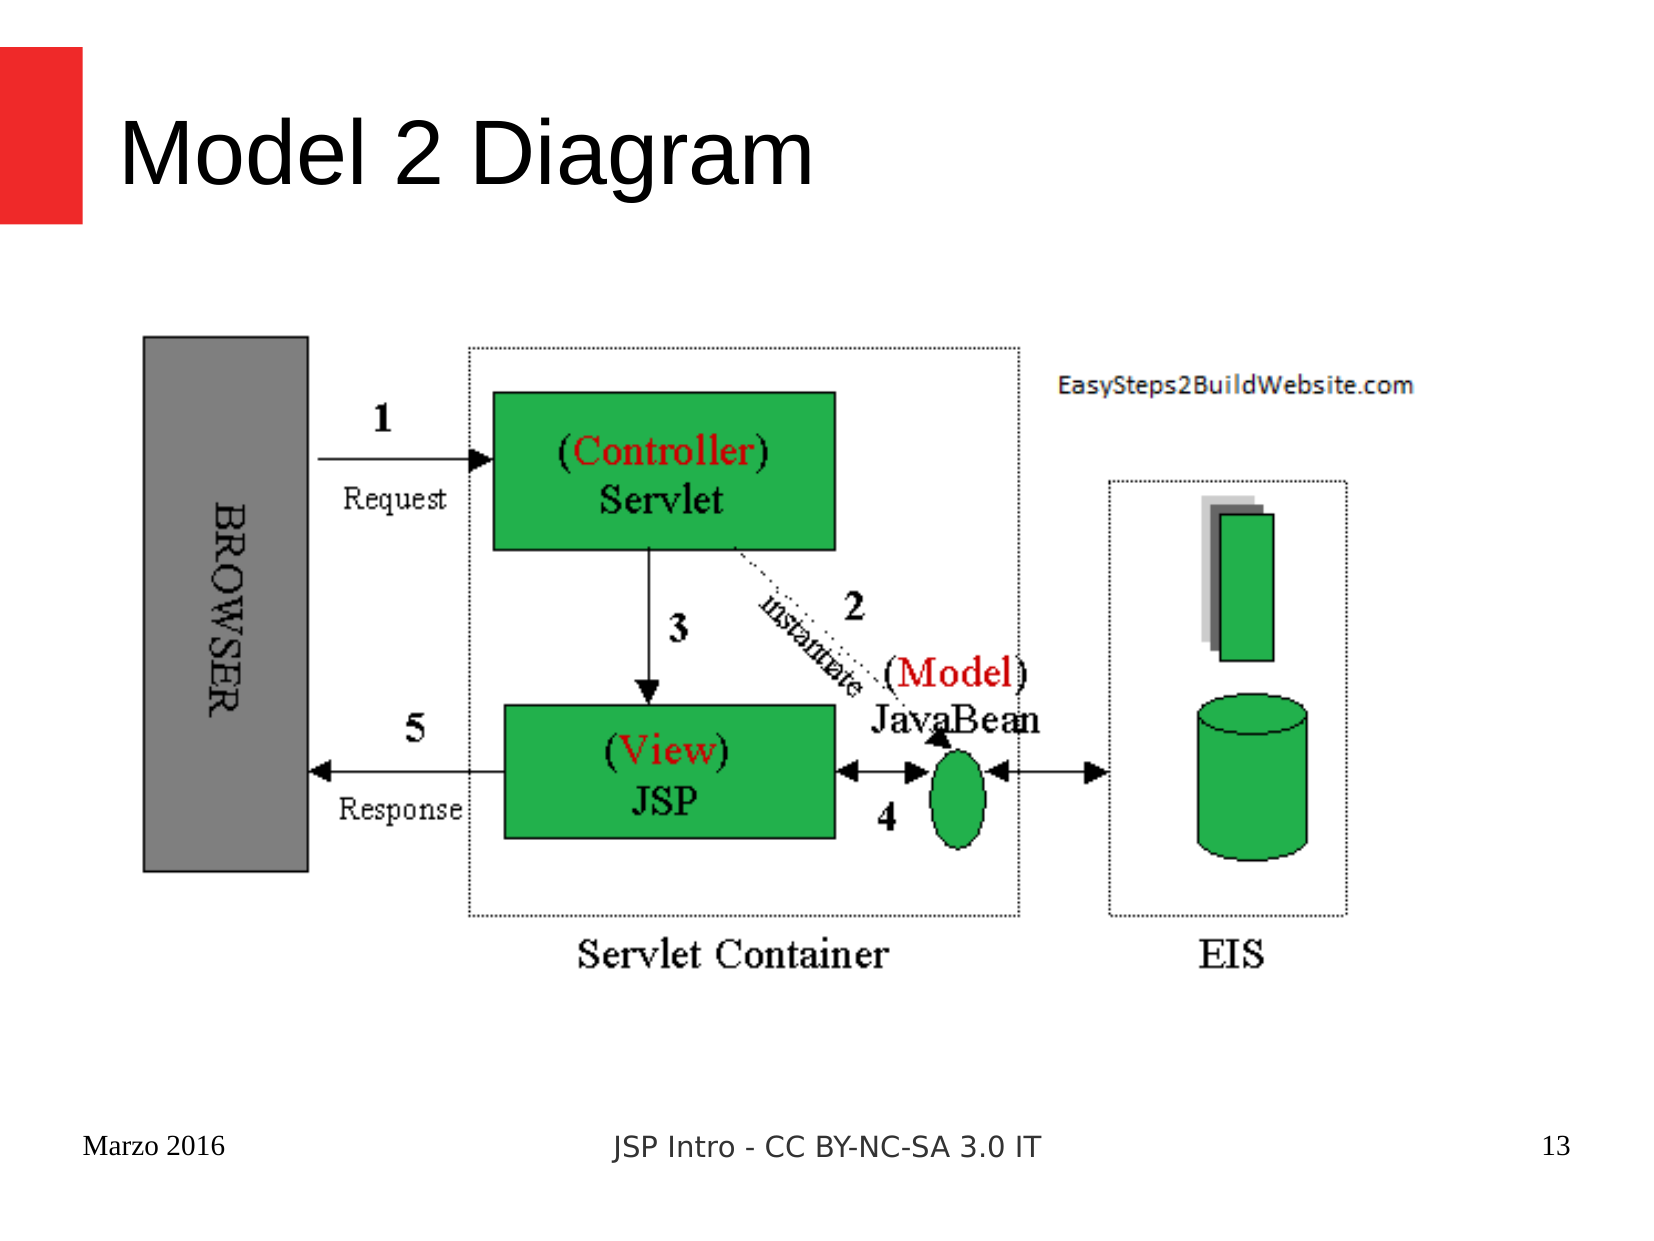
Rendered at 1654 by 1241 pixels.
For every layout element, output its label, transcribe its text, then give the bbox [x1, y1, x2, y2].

picture [139, 330, 1428, 993]
title Model 2 Diagram [118, 49, 1607, 257]
